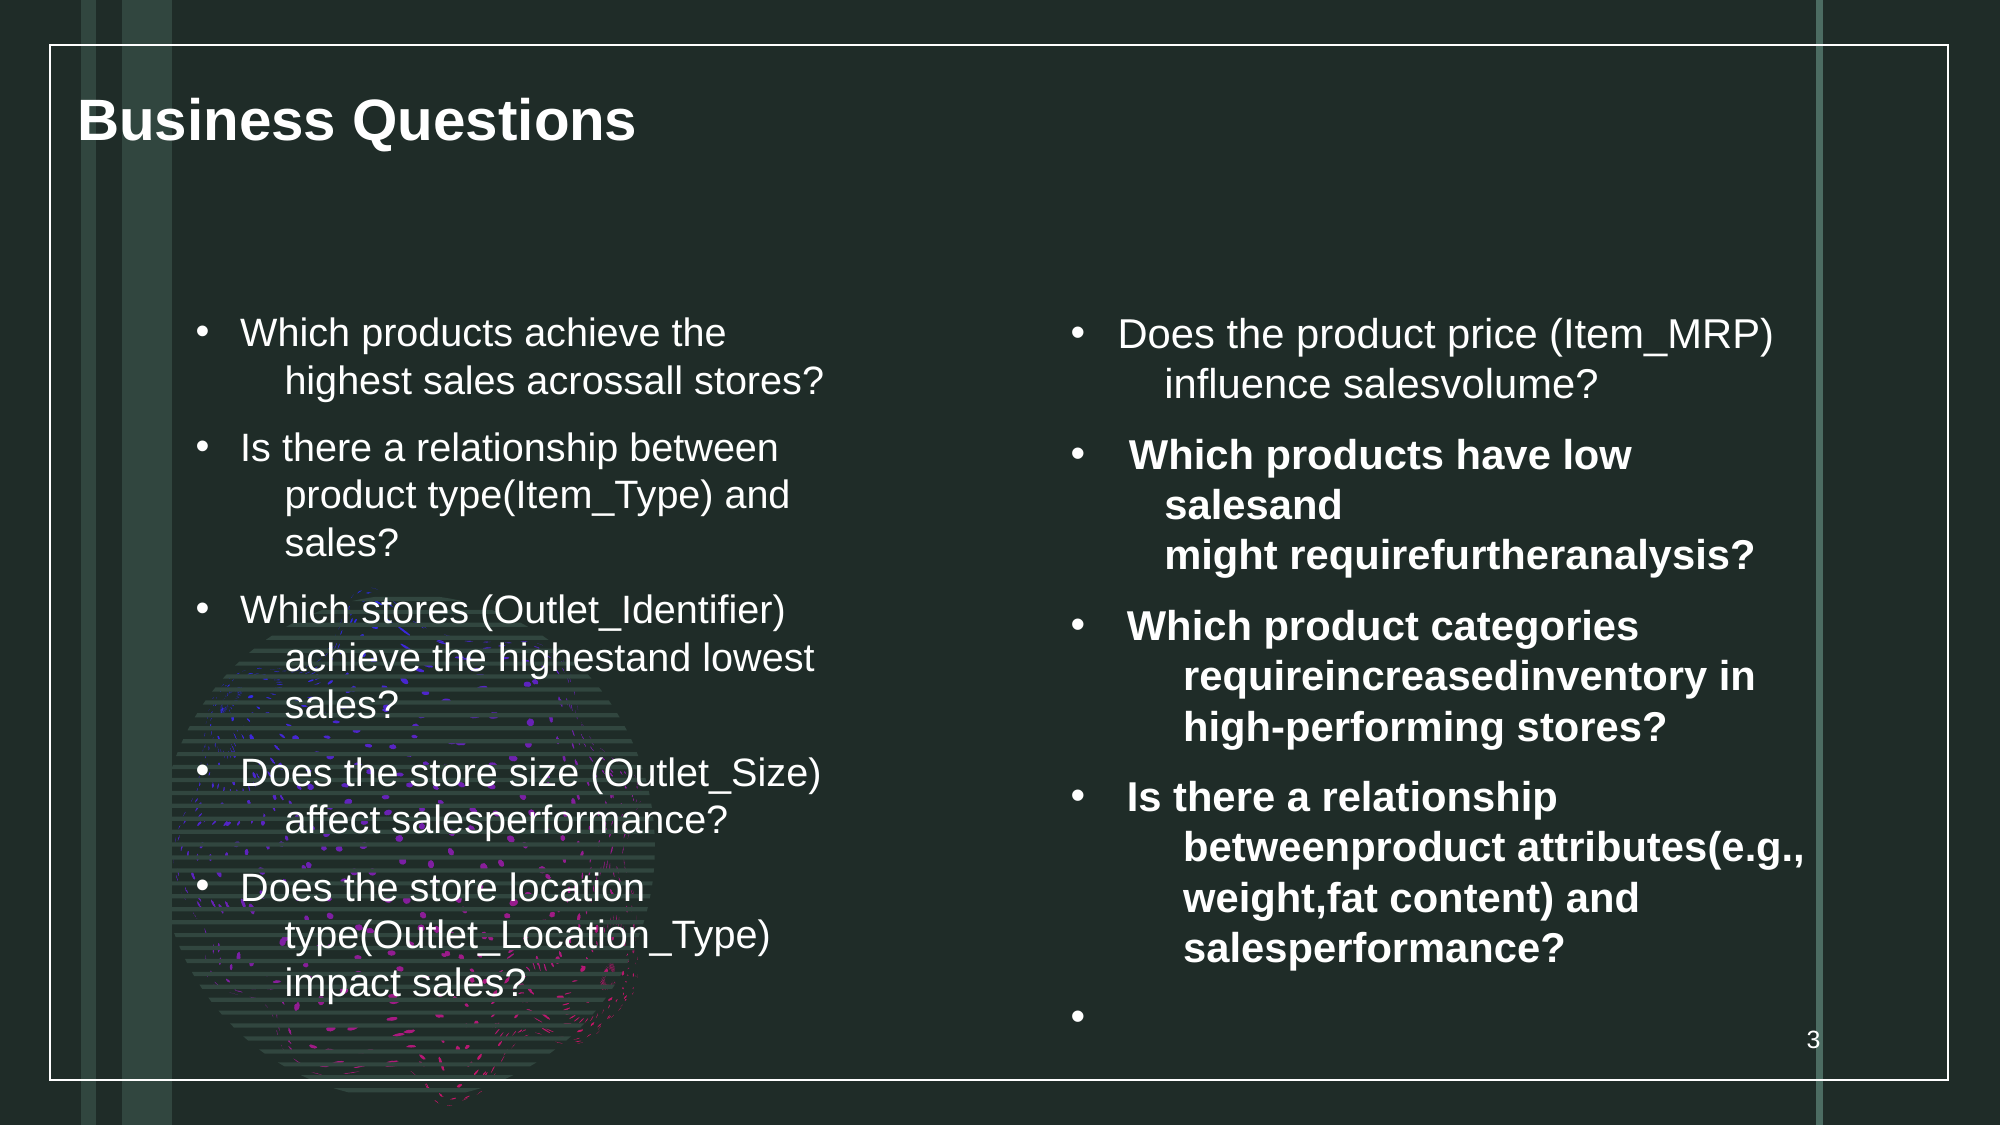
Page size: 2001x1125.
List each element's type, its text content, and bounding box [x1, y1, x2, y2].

list Does the product price (Item_MRP) influence salesvolume? Which products have low salesand might requirefurtheranalysis? Which product categories requireincreasedinventory in high-performing stores? Is there a relationship betweenproduct attributes(e.g., weight,fat content) and salesperformance? [1055, 299, 1822, 1009]
title Business Questions [62, 62, 1938, 280]
list Which products achieve the highest sales acrossall stores? Is there a relationship between product type(Item_Type) and sales? Which stores (Outlet_Identifier) achieve the highestand lowest sales? Does the store size (Outlet_Size) affect salesperformance? Does the store location type(Outlet_Location_Type) impact sales? [180, 299, 878, 1014]
slide_number 3 [1791, 1008, 1931, 1068]
